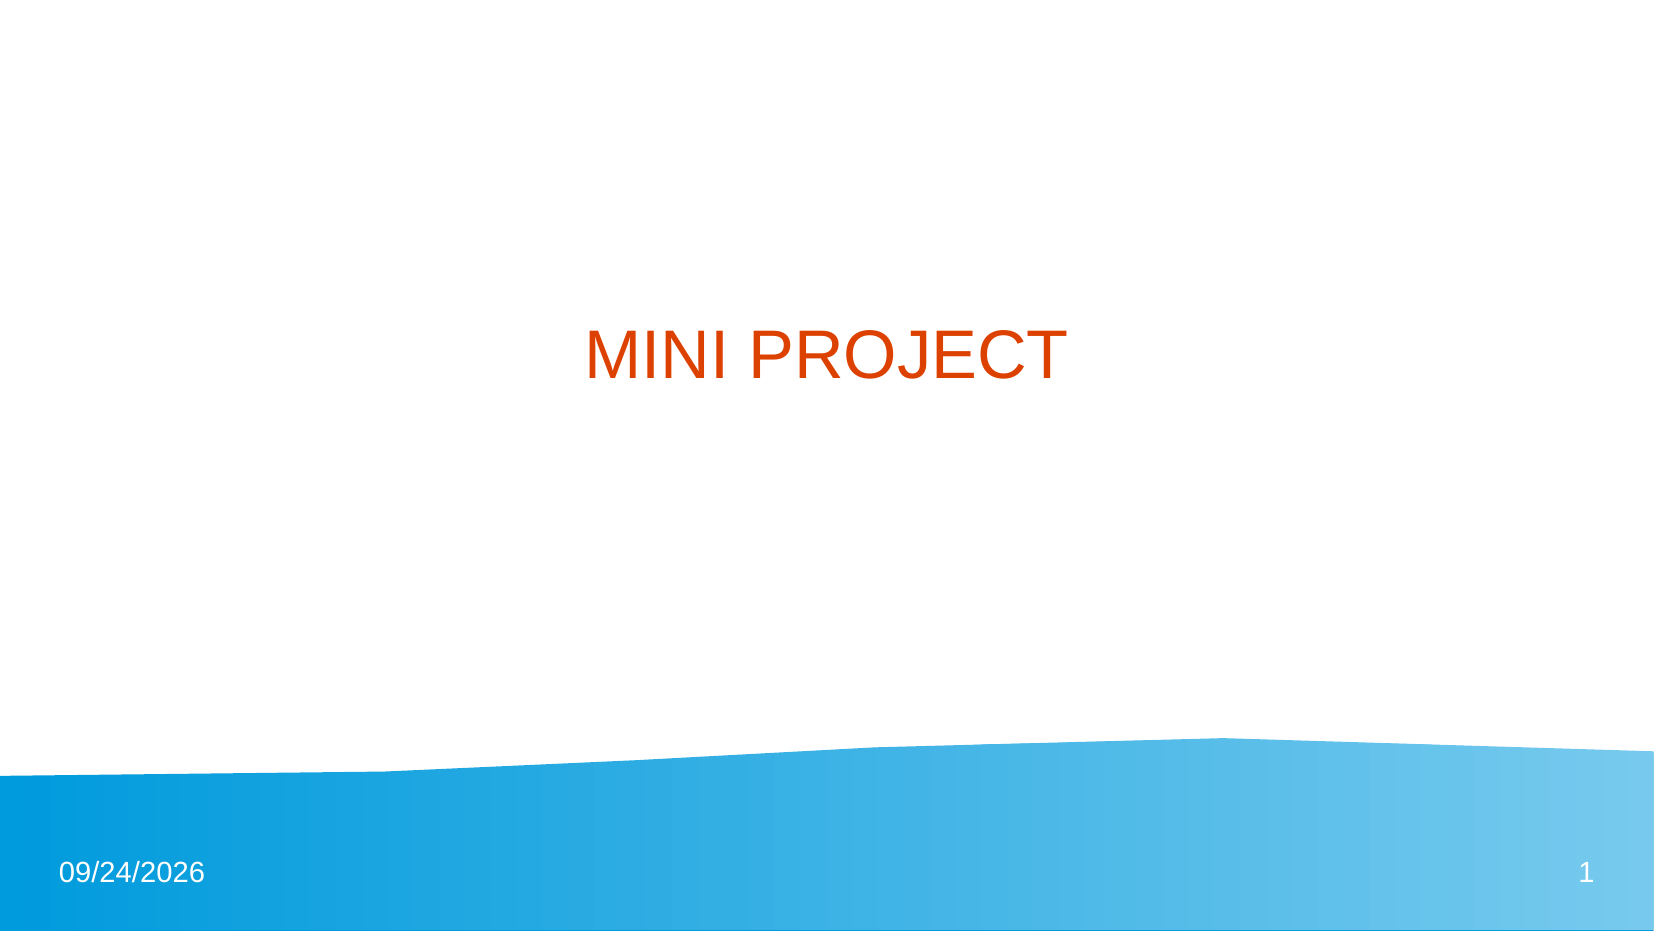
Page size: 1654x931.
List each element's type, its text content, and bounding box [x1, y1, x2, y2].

title MINI PROJECT [88, 265, 1565, 443]
